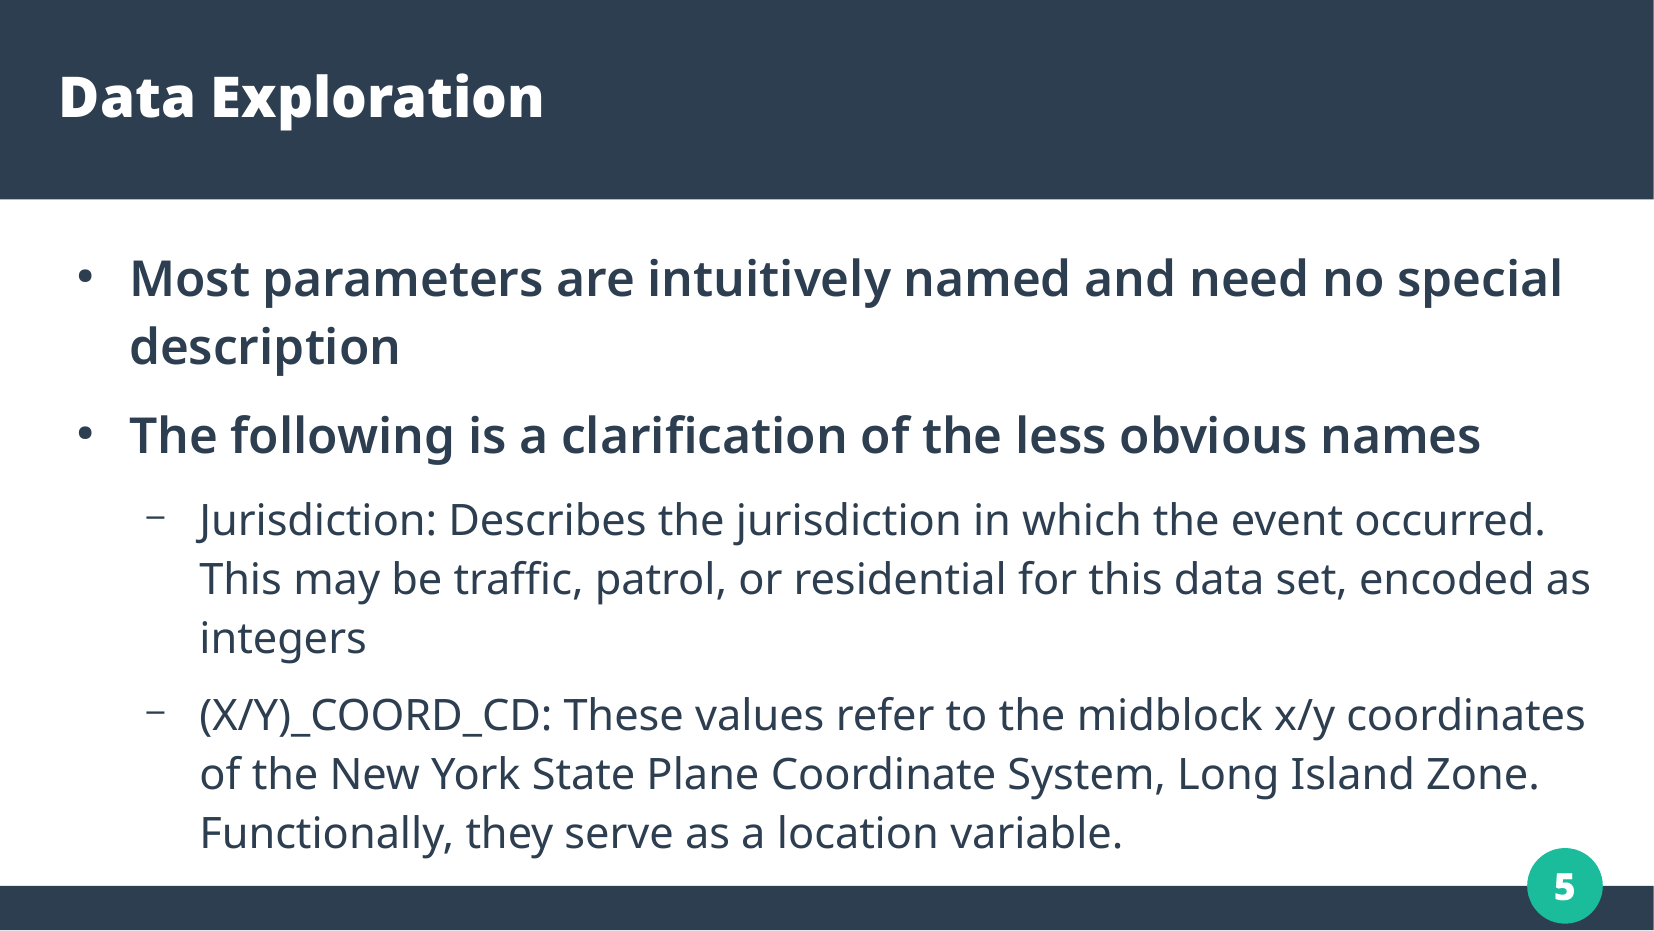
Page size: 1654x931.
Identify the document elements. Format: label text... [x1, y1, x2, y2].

list Most parameters are intuitively named and need no special description The following is a clarification of the less obvious names Jurisdiction: Describes the jurisdiction in which the event occurred. This may be traffic, patrol, or residential for this data set, encoded as integers (X/Y)_COORD_CD: These values refer to the midblock x/y coordinates of the New York State Plane Coordinate System, Long Island Zone. Functionally, they serve as a location variable. [59, 243, 1595, 864]
title Data Exploration [59, 37, 1595, 155]
